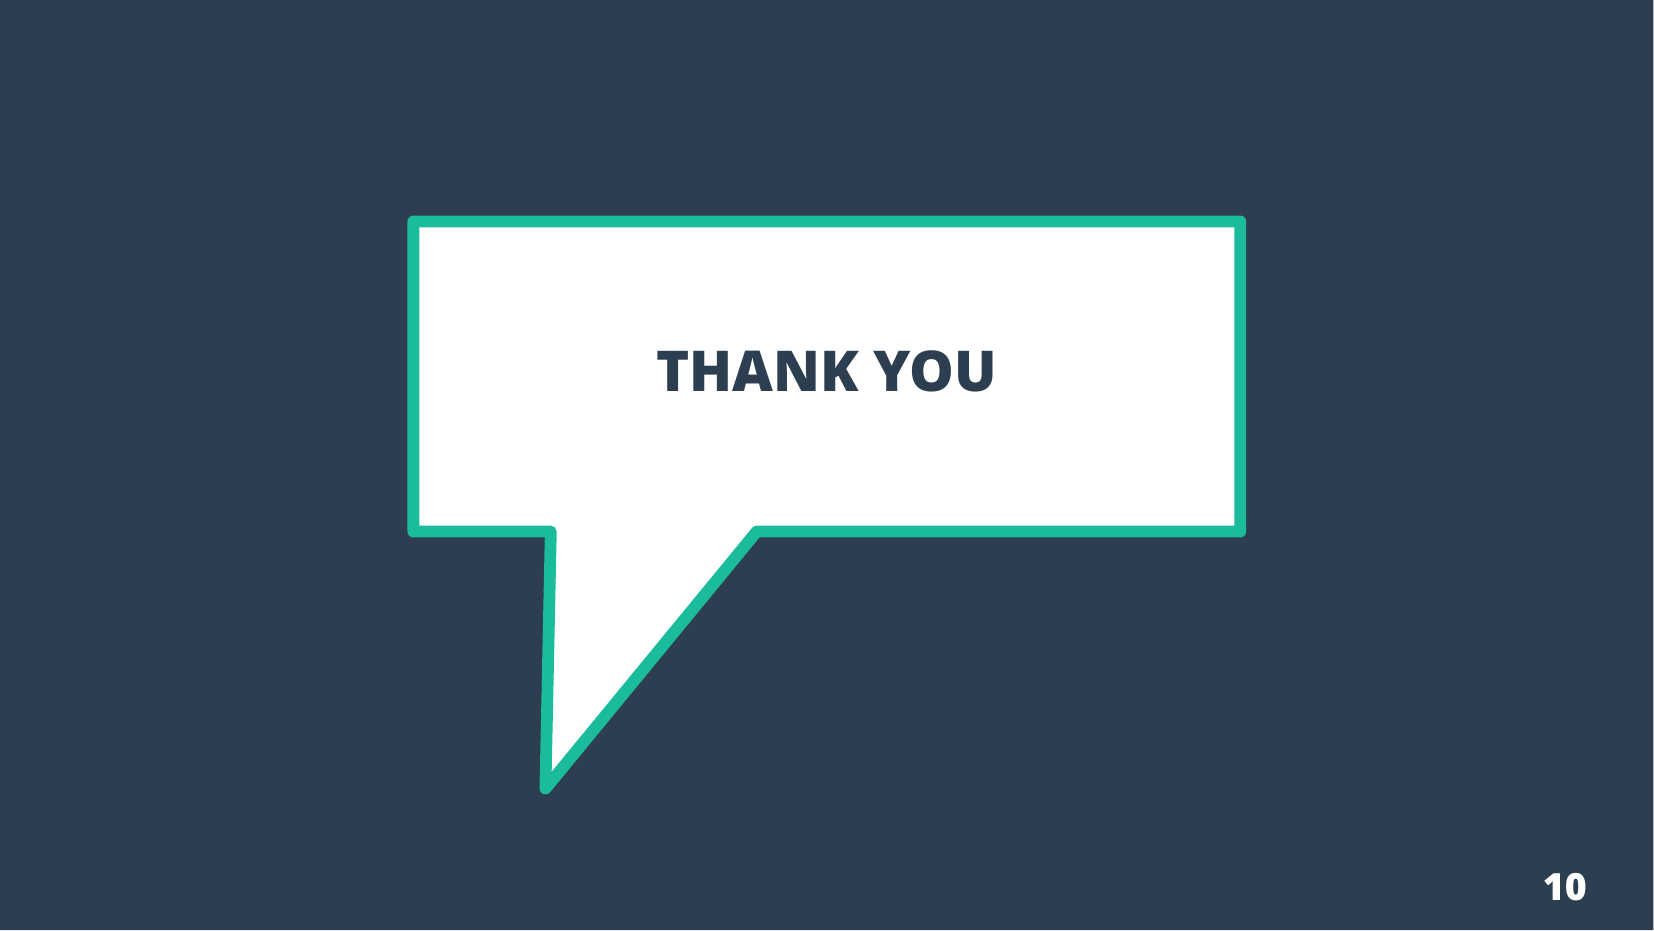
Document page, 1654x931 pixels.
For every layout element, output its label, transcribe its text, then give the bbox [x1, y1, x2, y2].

title THANK YOU [442, 236, 1211, 502]
